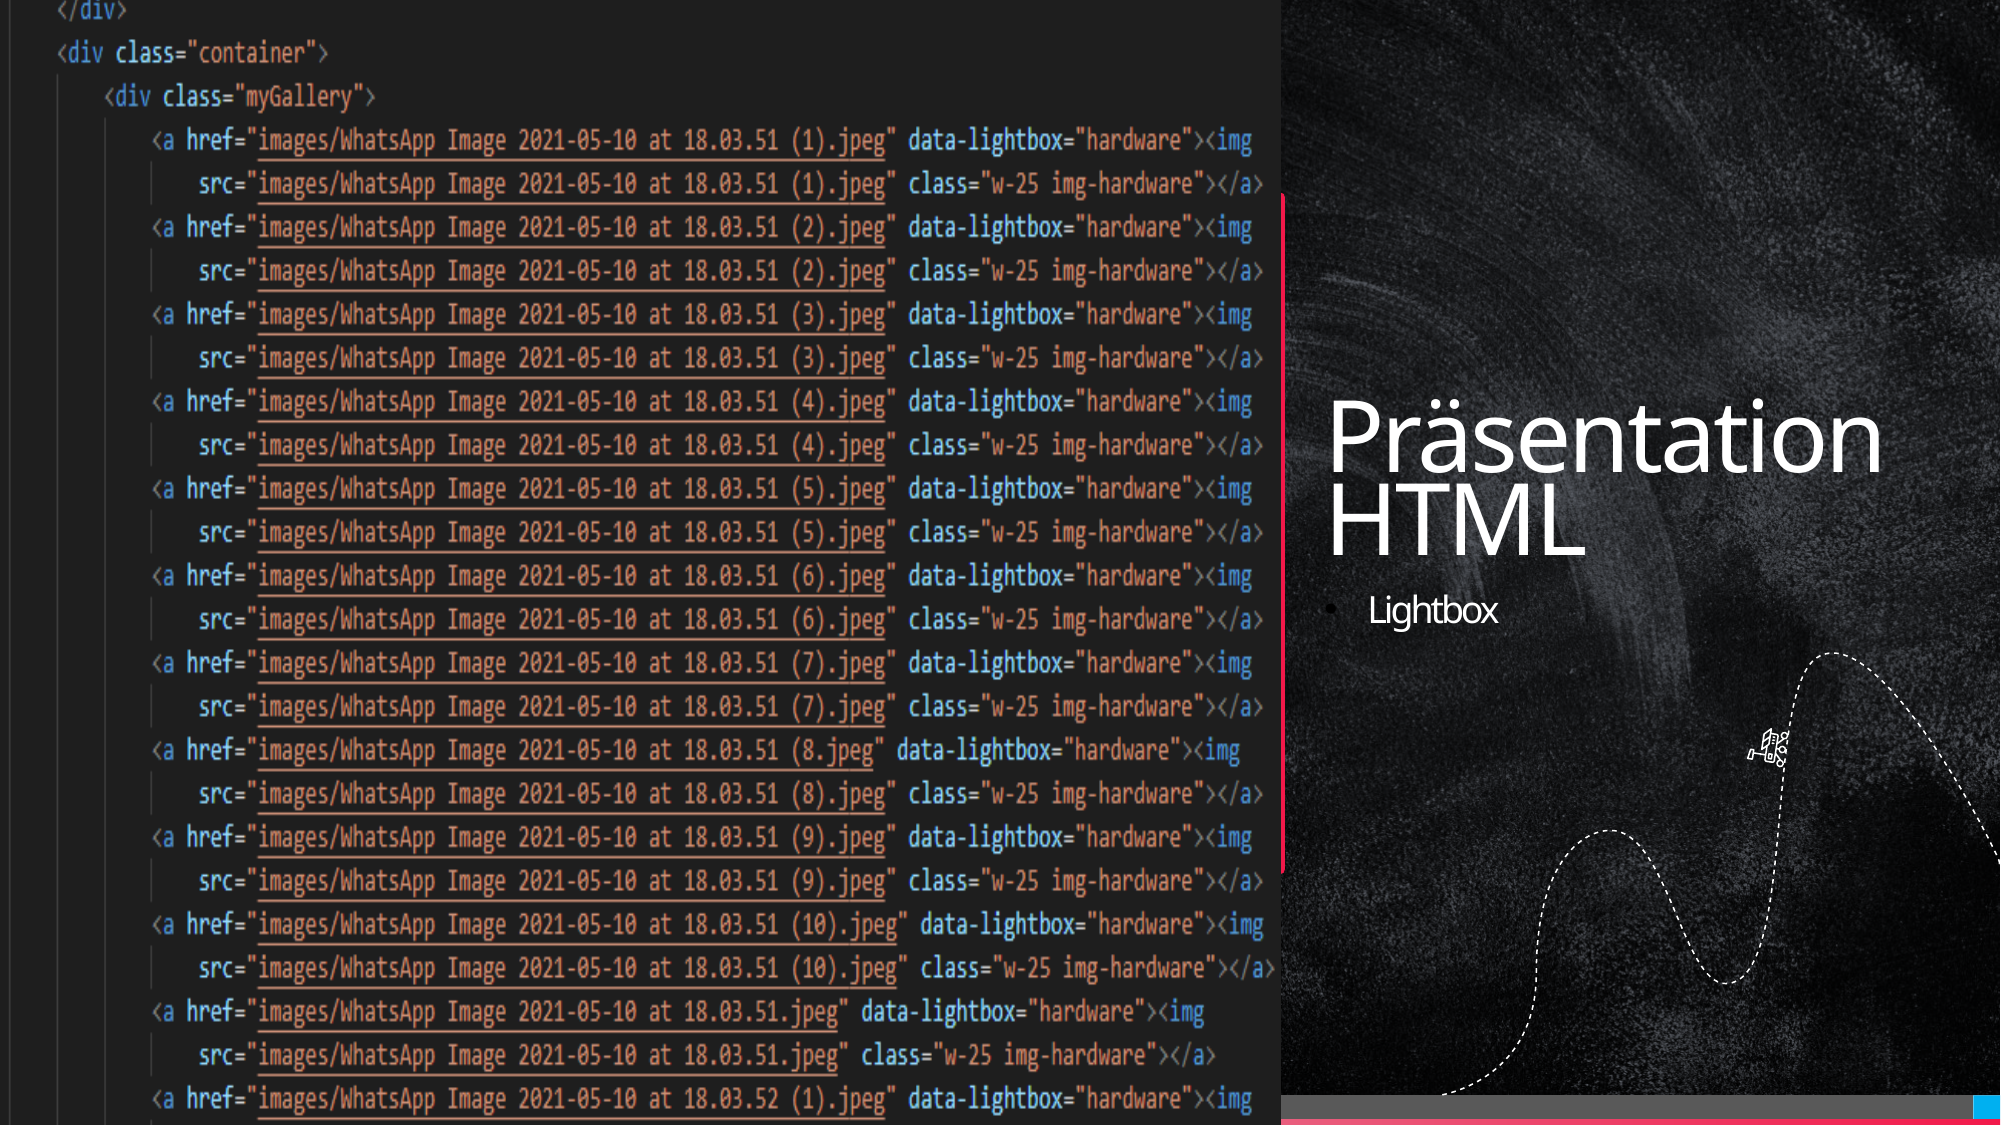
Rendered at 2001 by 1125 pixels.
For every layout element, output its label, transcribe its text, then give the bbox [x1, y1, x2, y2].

text_box [1746, 728, 1789, 768]
title Präsentation HTML [1324, 321, 1942, 576]
subtitle Lightbox [1324, 590, 1941, 710]
picture [0, 0, 1281, 1125]
